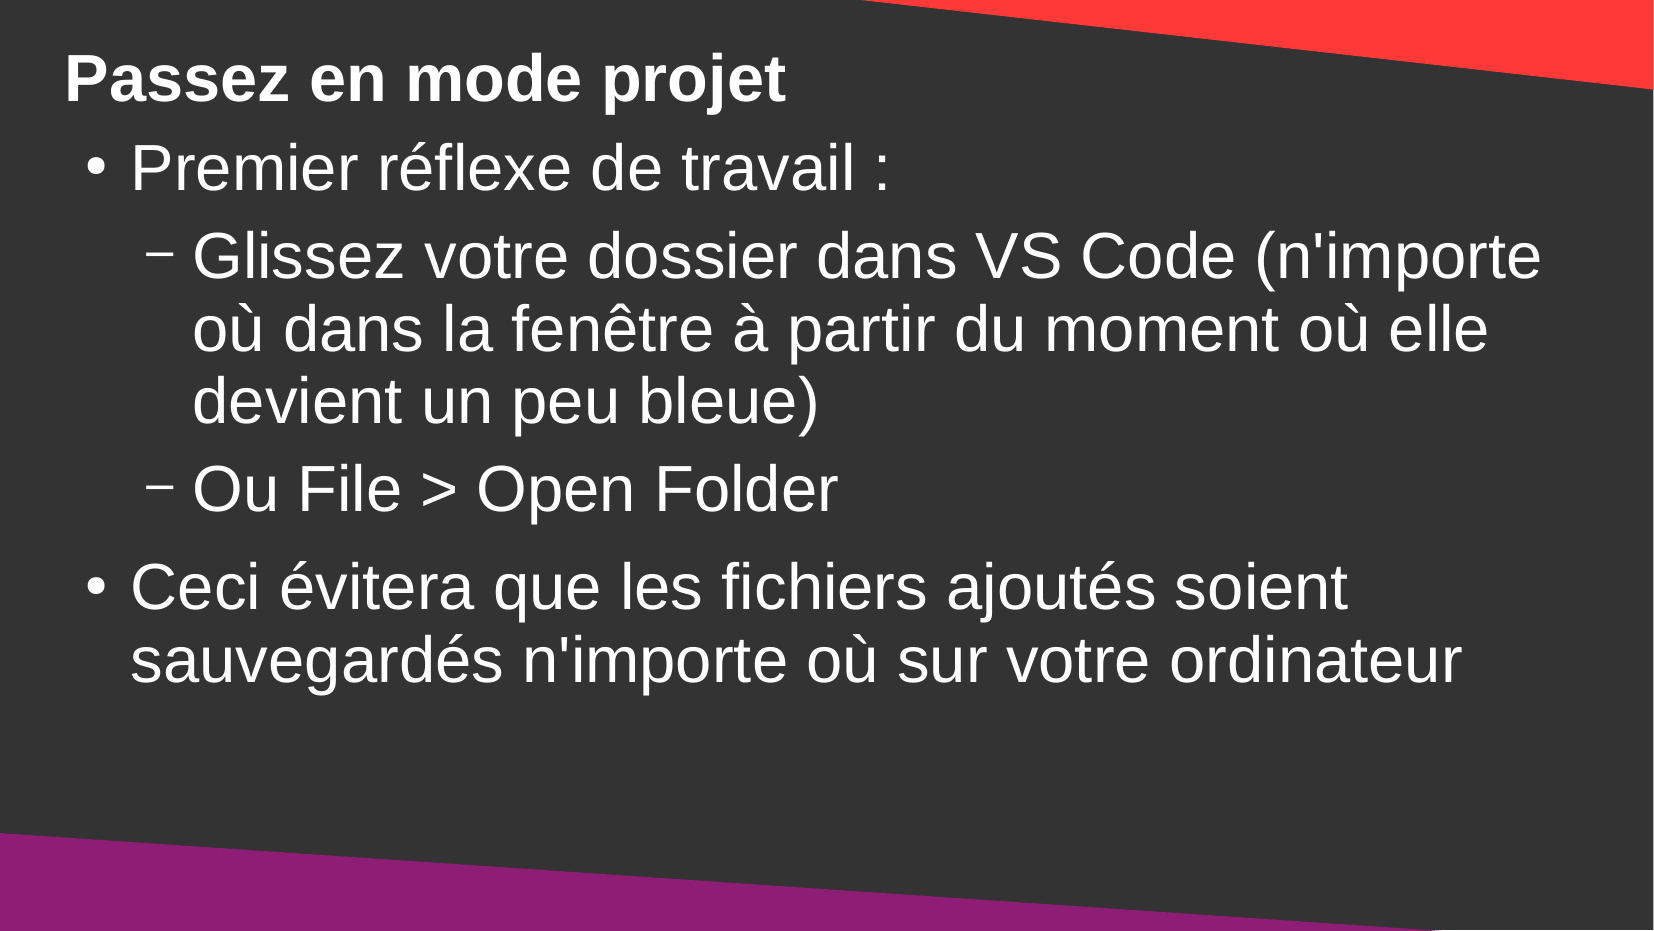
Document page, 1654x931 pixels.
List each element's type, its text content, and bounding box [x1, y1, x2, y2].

title Passez en mode projet [64, 40, 1553, 118]
list Premier réflexe de travail : Glissez votre dossier dans VS Code (n'importe où dans la fenêtre à partir du moment où elle devient un peu bleue) Ou File > Open Folder Ceci évitera que les fichiers ajoutés soient sauvegardés n'importe où sur votre ordinateur [69, 131, 1583, 697]
text_box [0, 833, 1443, 931]
text_box [860, 0, 1654, 90]
